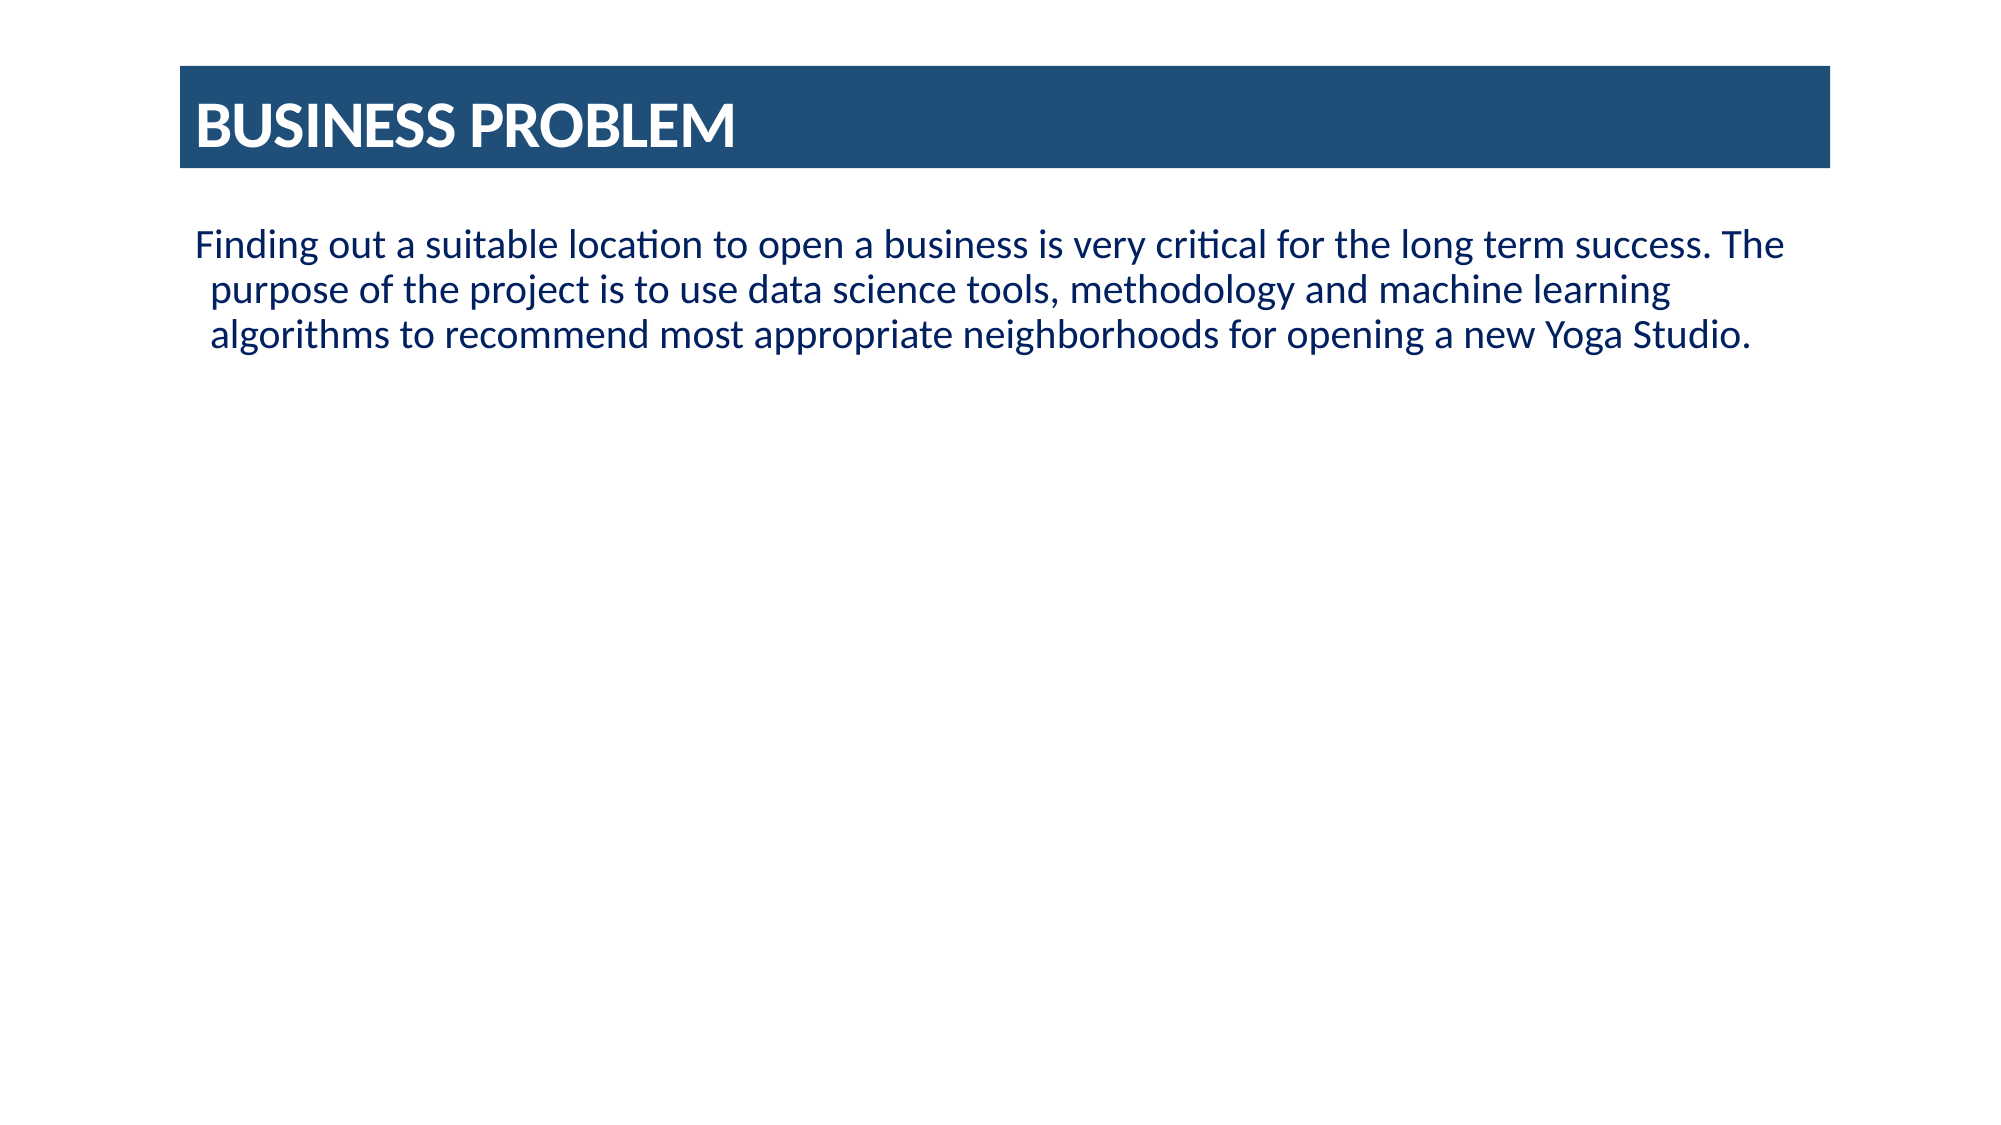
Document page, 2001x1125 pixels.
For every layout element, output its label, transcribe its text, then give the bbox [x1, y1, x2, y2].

list Finding out a suitable location to open a business is very critical for the long term success. The purpose of the project is to use data science tools, methodology and machine learning algorithms to recommend most appropriate neighborhoods for opening a new Yoga Studio. [180, 214, 1831, 502]
title BUSINESS PROBLEM [180, 65, 1831, 169]
